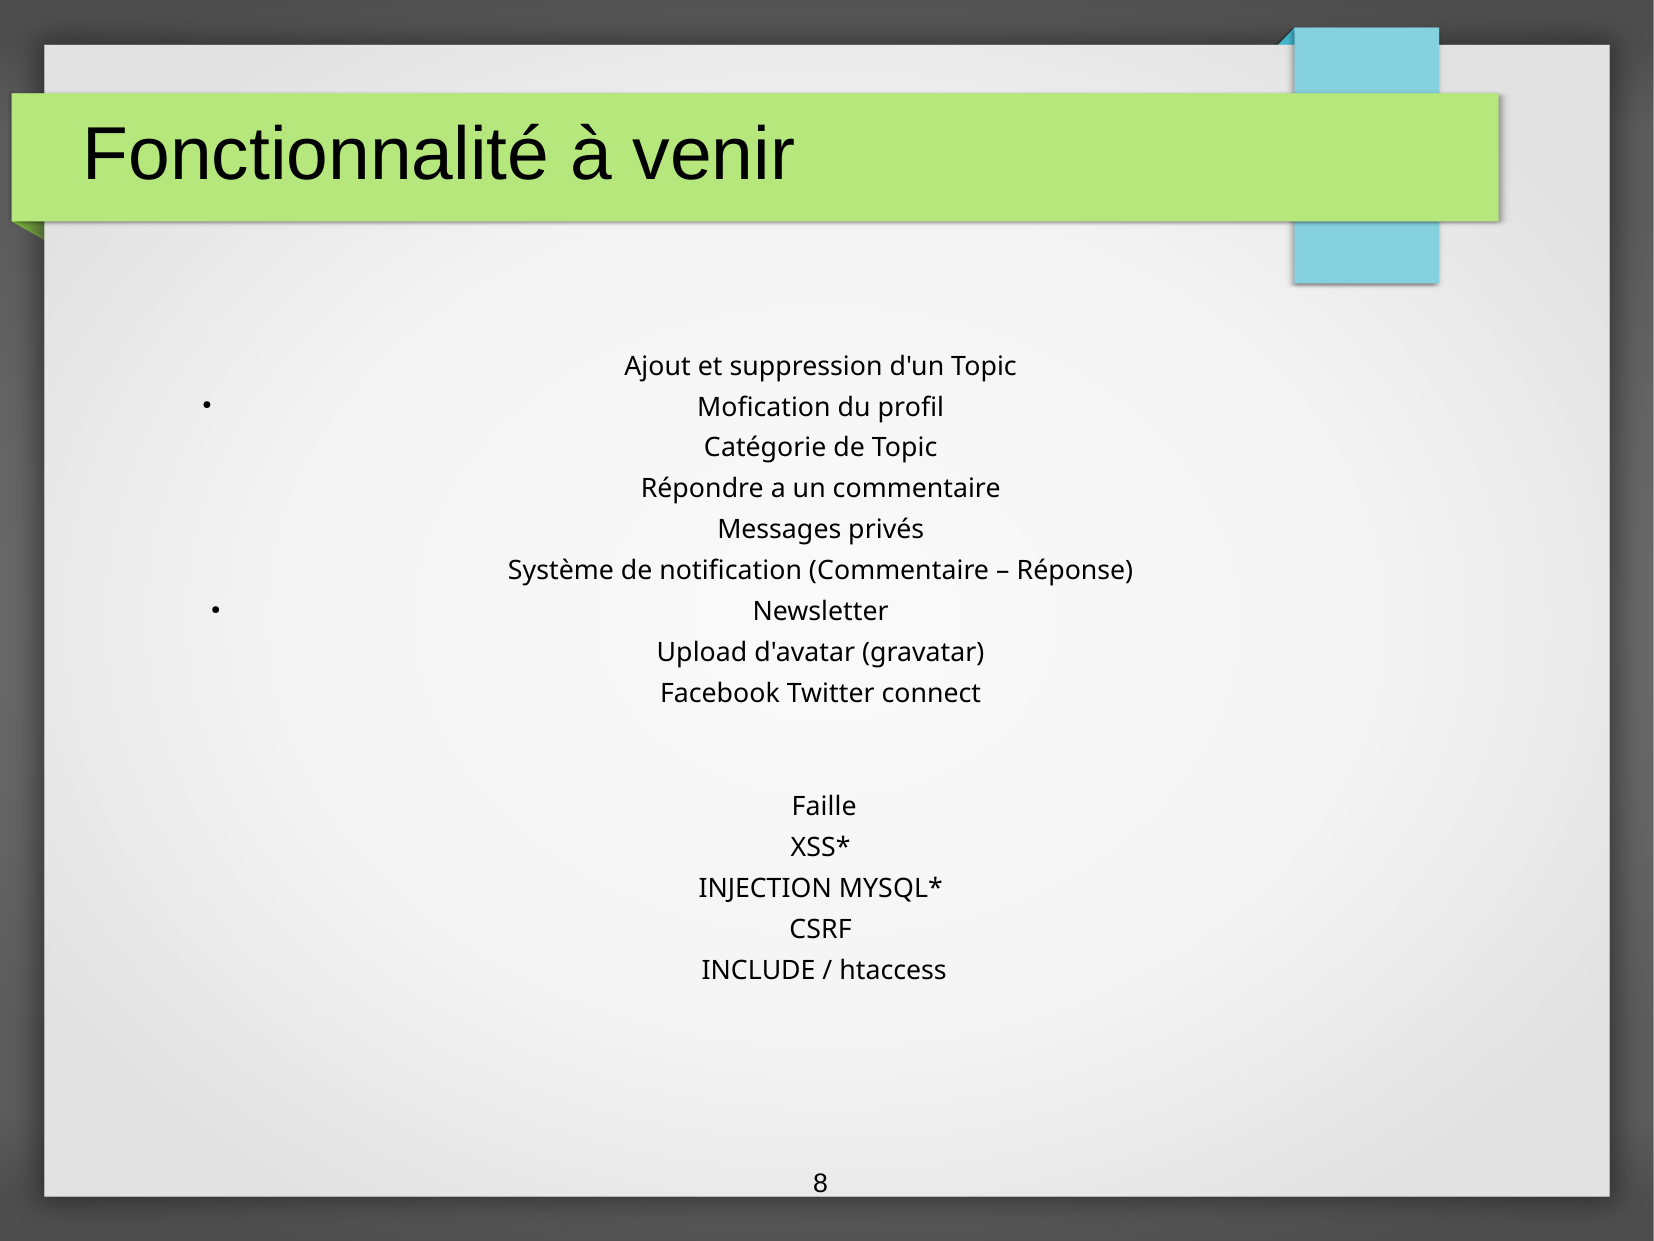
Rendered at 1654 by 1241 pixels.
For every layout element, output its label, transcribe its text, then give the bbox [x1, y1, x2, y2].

title Fonctionnalité à venir [82, 94, 1264, 213]
picture [0, 0, 1654, 1241]
list Ajout et suppression d'un Topic Mofication du profil Catégorie de Topic Répondre a un commentaire Messages privés Système de notification (Commentaire – Réponse) Newsletter Upload d'avatar (gravatar) Facebook Twitter connect Faille XSS* INJECTION MYSQL* CSRF INCLUDE / htaccess 8 [118, 295, 1512, 1229]
